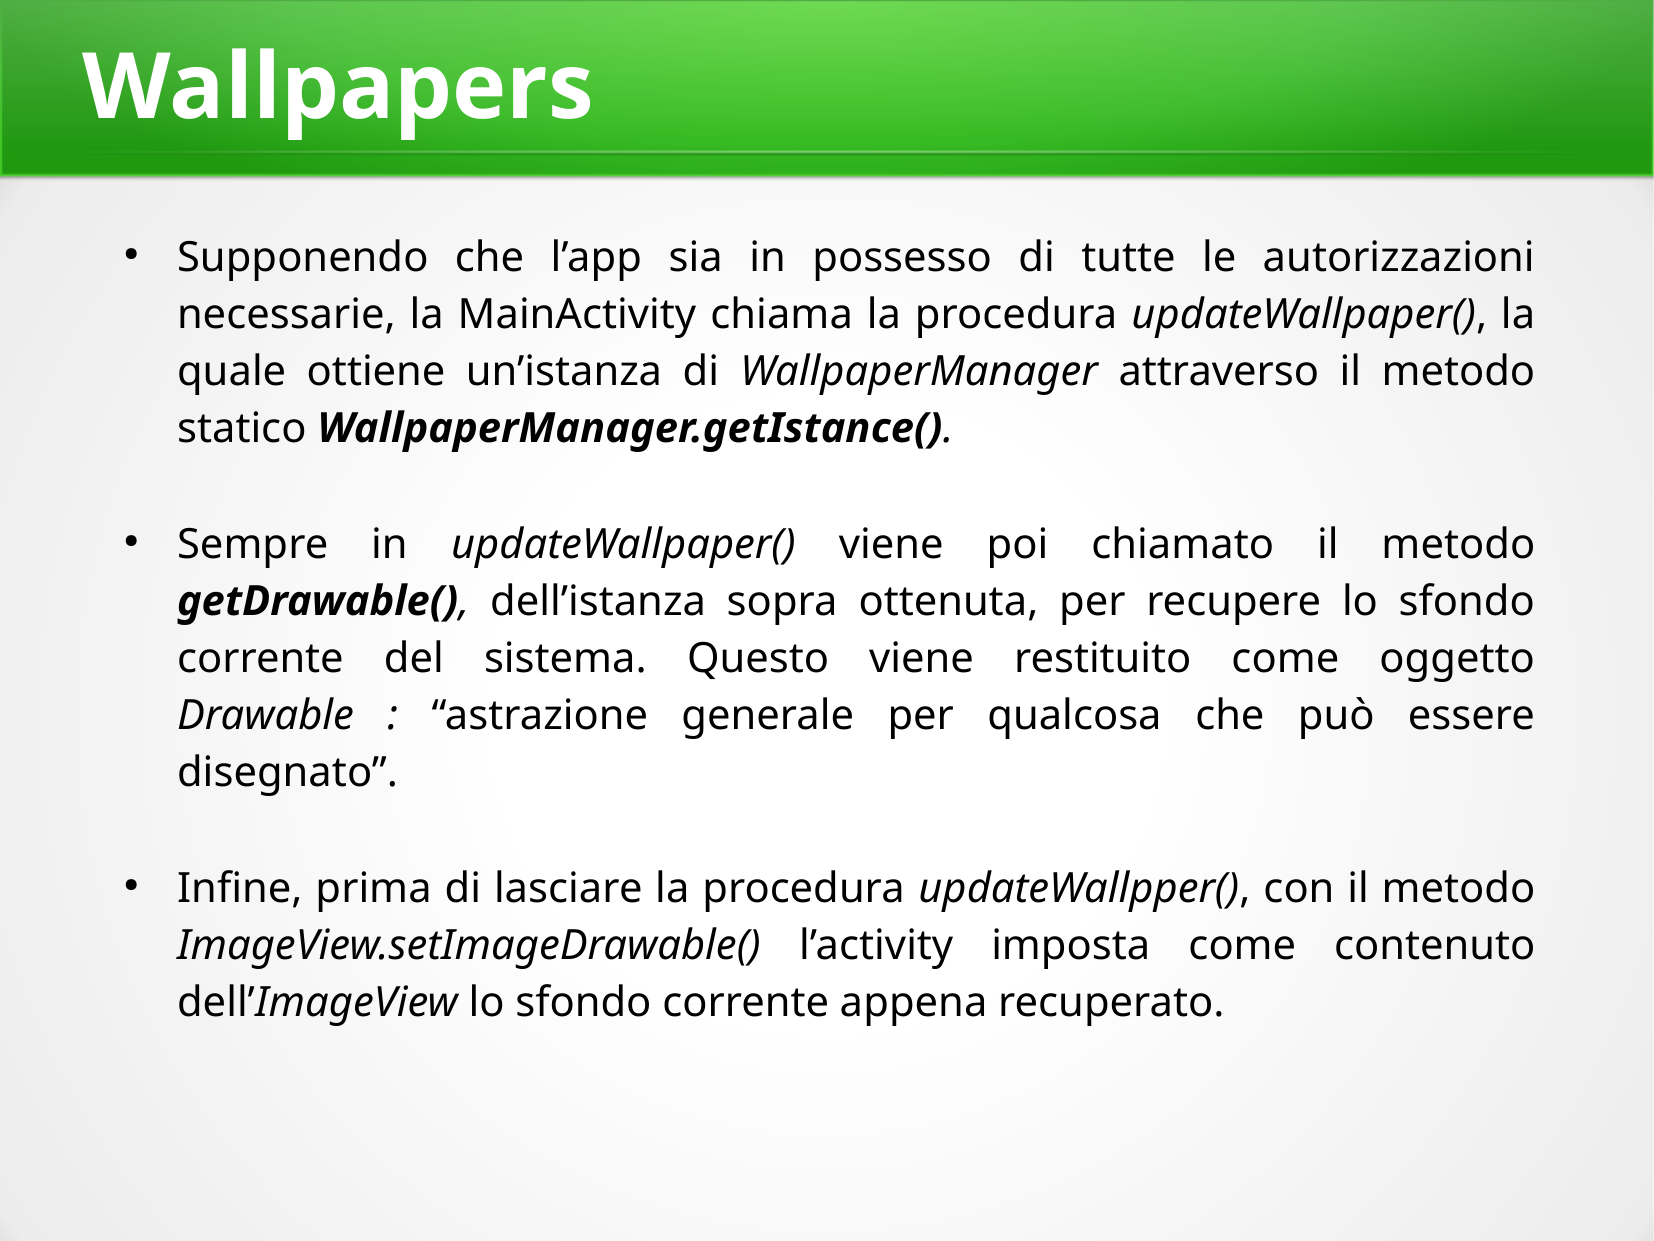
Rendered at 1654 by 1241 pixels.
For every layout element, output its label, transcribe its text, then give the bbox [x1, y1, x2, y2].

picture [0, 0, 1654, 1241]
list Supponendo che l’app sia in possesso di tutte le autorizzazioni necessarie, la MainActivity chiama la procedura updateWallpaper(), la quale ottiene un’istanza di WallpaperManager attraverso il metodo statico WallpaperManager.getIstance(). Sempre in updateWallpaper() viene poi chiamato il metodo getDrawable(), dell’istanza sopra ottenuta, per recupere lo sfondo corrente del sistema. Questo viene restituito come oggetto Drawable : “astrazione generale per qualcosa che può essere disegnato”. Infine, prima di lasciare la procedura updateWallpper(), con il metodo ImageView.setImageDrawable() l’activity imposta come contenuto dell’ImageView lo sfondo corrente appena recuperato. [106, 226, 1536, 1184]
title Wallpapers [82, 11, 1571, 154]
